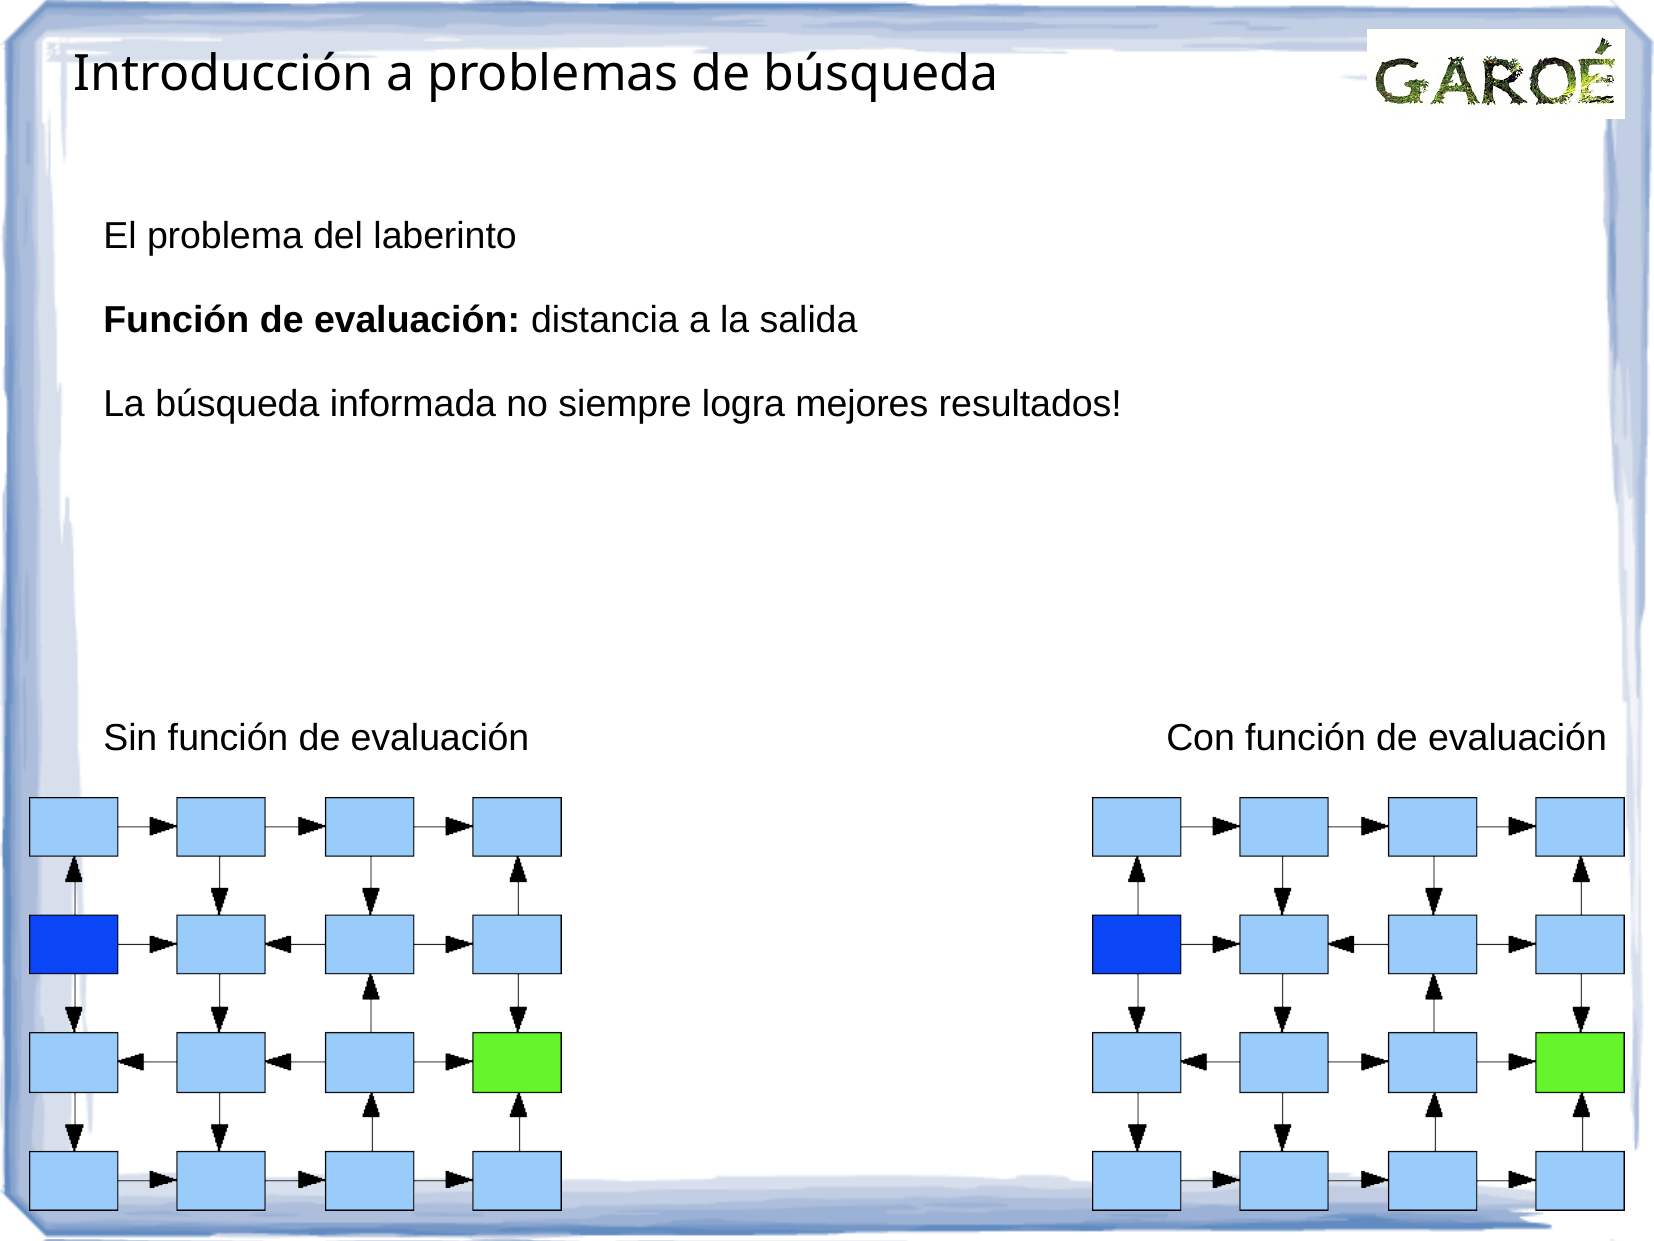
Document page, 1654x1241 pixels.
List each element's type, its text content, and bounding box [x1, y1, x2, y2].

text_box Con función de evaluación [1151, 708, 1622, 766]
text_box El problema del laberinto Función de evaluación: distancia a la salida La búsqueda informada no siempre logra mejores resultados! [88, 206, 1595, 433]
text_box Sin función de evaluación [88, 708, 545, 766]
picture [0, 0, 1654, 1241]
text_box Introducción a problemas de búsqueda [59, 29, 1367, 115]
